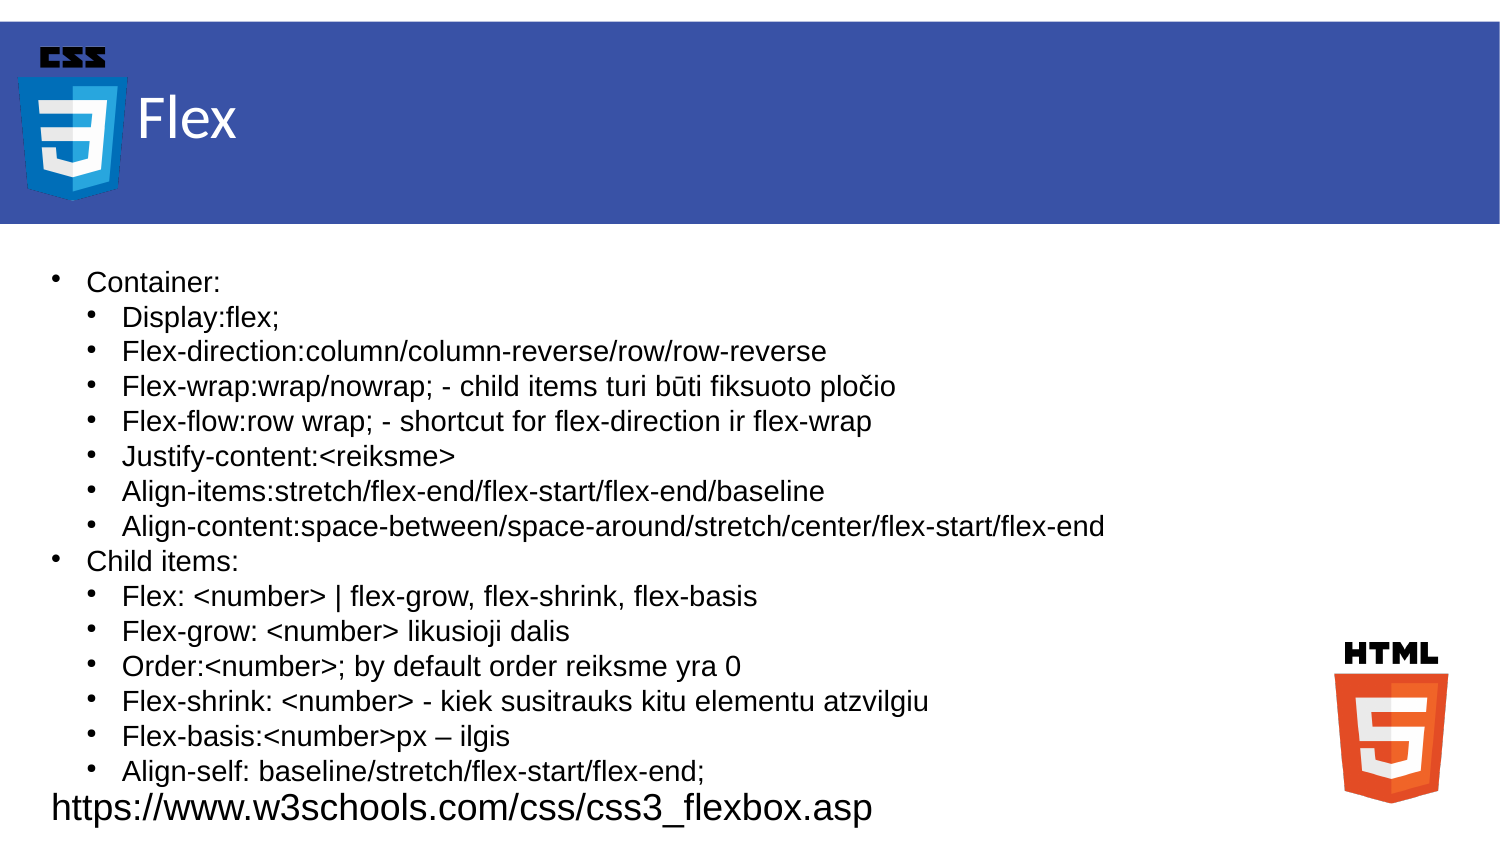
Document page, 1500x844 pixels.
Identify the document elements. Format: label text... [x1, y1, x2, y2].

text_box https://www.w3schools.com/css/css3_flexbox.asp [36, 779, 889, 837]
picture [1334, 641, 1449, 804]
text_box Flex [128, 72, 1500, 167]
text_box Container: Display:flex; Flex-direction:column/column-reverse/row/row-reverse Flex-wrap:wrap/nowrap; - child items turi būti fiksuoto pločio Flex-flow:row wrap; - shortcut for flex-direction ir flex-wrap Justify-content:<reiksme> Align-items:stretch/flex-end/flex-start/flex-end/baseline Align-content:space-between/space-around/stretch/center/flex-start/flex-end Child items: Flex: <number> | flex-grow, flex-shrink, flex-basis Flex-grow: <number> likusioji dalis Order:<number>; by default order reiksme yra 0 Flex-shrink: <number> - kiek susitrauks kitu elementu atzvilgiu Flex-basis:<number>px – ilgis Align-self: baseline/stretch/flex-start/flex-end; [36, 247, 1389, 789]
picture [17, 46, 128, 201]
